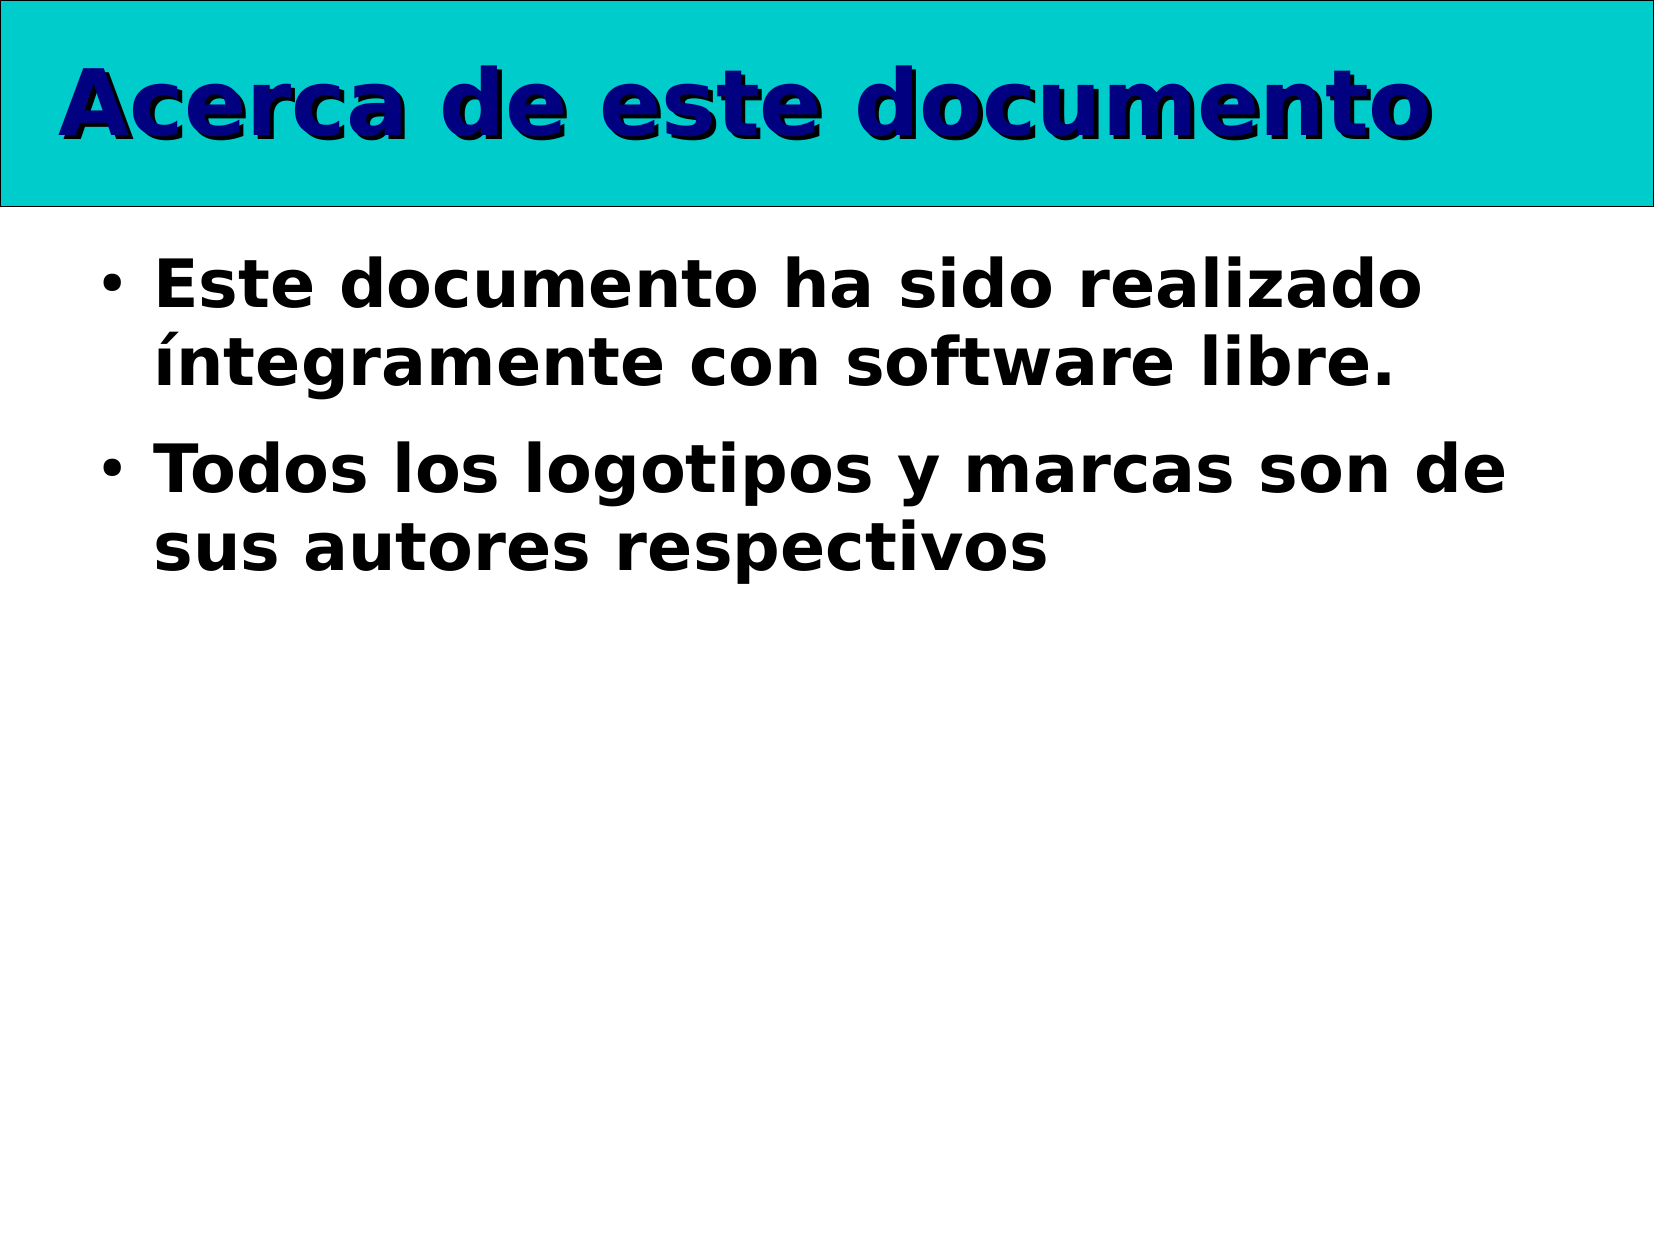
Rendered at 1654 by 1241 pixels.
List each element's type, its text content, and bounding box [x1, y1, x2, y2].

list Este documento ha sido realizado íntegramente con software libre. Todos los logotipos y marcas son de sus autores respectivos [82, 245, 1571, 1109]
title Acerca de este documento [59, 14, 1654, 192]
